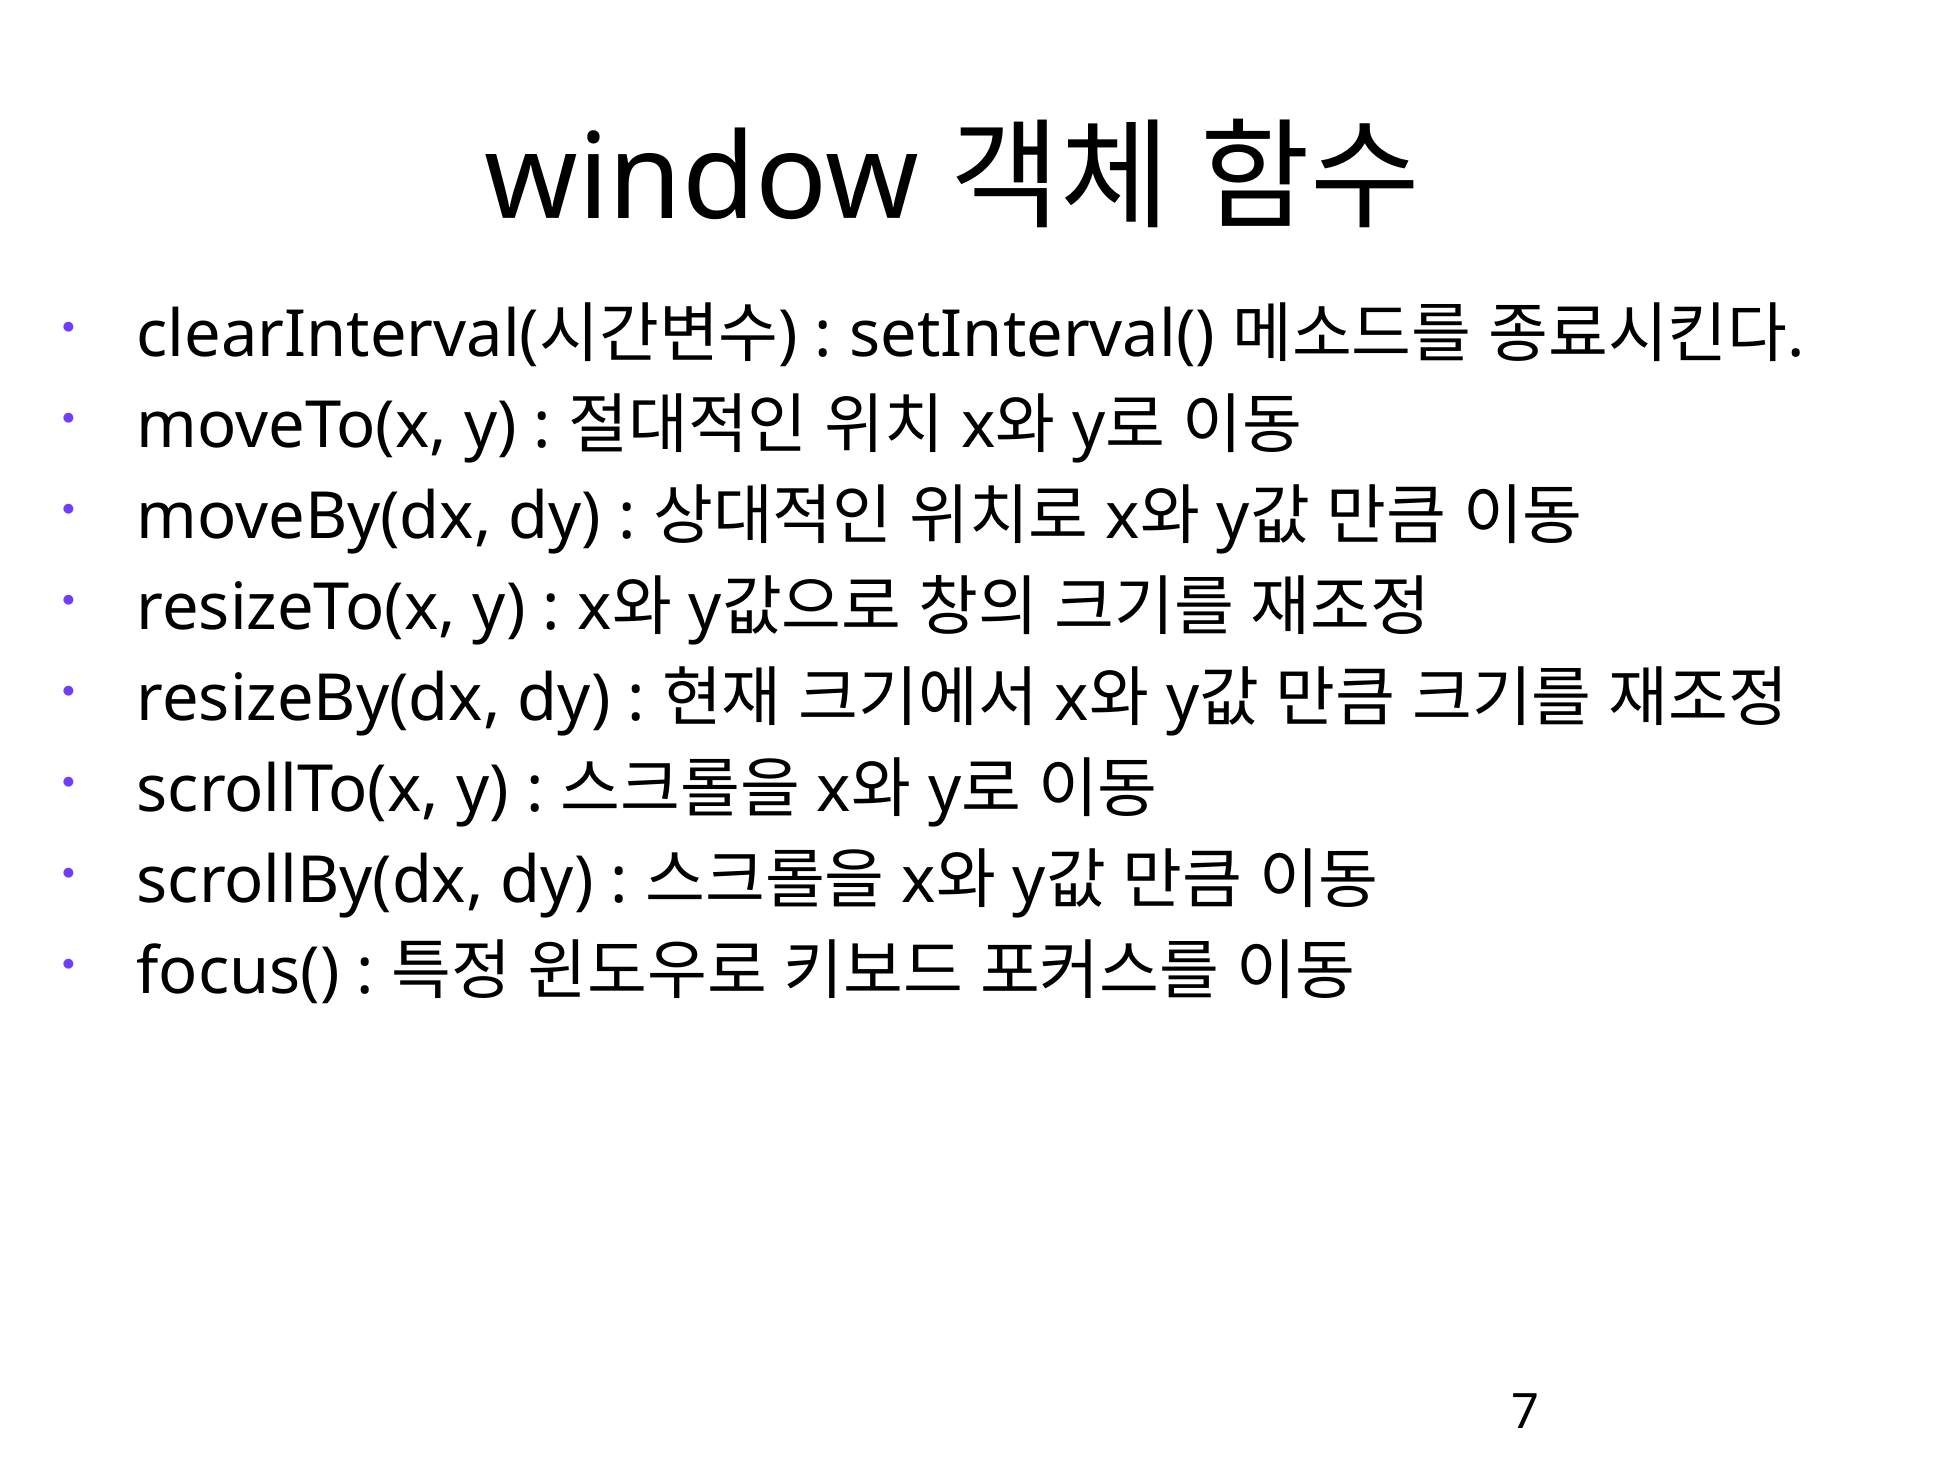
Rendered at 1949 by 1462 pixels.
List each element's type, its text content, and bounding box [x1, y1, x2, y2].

title window 객체 함수 [156, 92, 1749, 255]
list clearInterval(시간변수) : setInterval() 메소드를 종료시킨다. moveTo(x, y) : 절대적인 위치 x와 y로 이동 moveBy(dx, dy) : 상대적인 위치로 x와 y값 만큼 이동 resizeTo(x, y) : x와 y값으로 창의 크기를 재조정 resizeBy(dx, dy) : 현재 크기에서 x와 y값 만큼 크기를 재조정 scrollTo(x, y) : 스크롤을 x와 y로 이동 scrollBy(dx, dy) : 스크롤을 x와 y값 만큼 이동 focus() : 특정 윈도우로 키보드 포커스를 이동 [48, 284, 1897, 1343]
slide_number <숫자> [1496, 1372, 1899, 1462]
